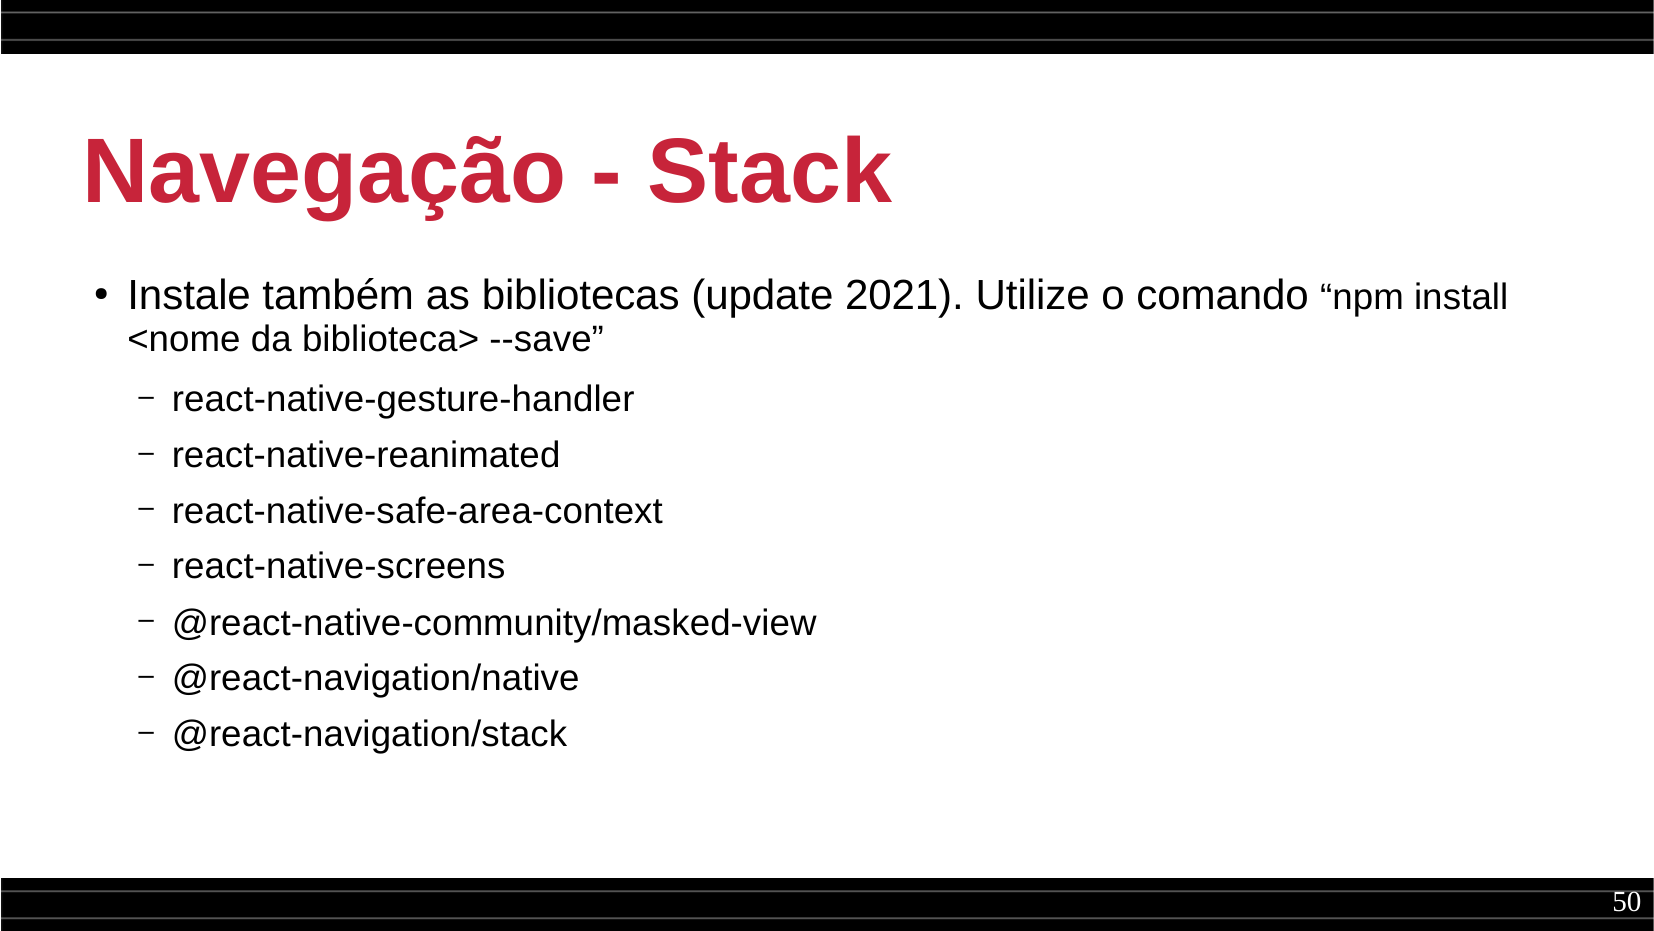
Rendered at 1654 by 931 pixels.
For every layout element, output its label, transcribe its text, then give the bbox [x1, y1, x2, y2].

picture [1, 0, 1654, 54]
picture [1, 878, 1654, 931]
list Instale também as bibliotecas (update 2021). Utilize o comando “npm install <nome da biblioteca> --save” React-native-gesture-handler react-native-reanimated react-native-safe-area-context React-native-screens @react-native-community/masked-view @react-navigation/native @react-navigation/stack [82, 271, 1571, 758]
title Navegação - Stack [82, 92, 1571, 249]
